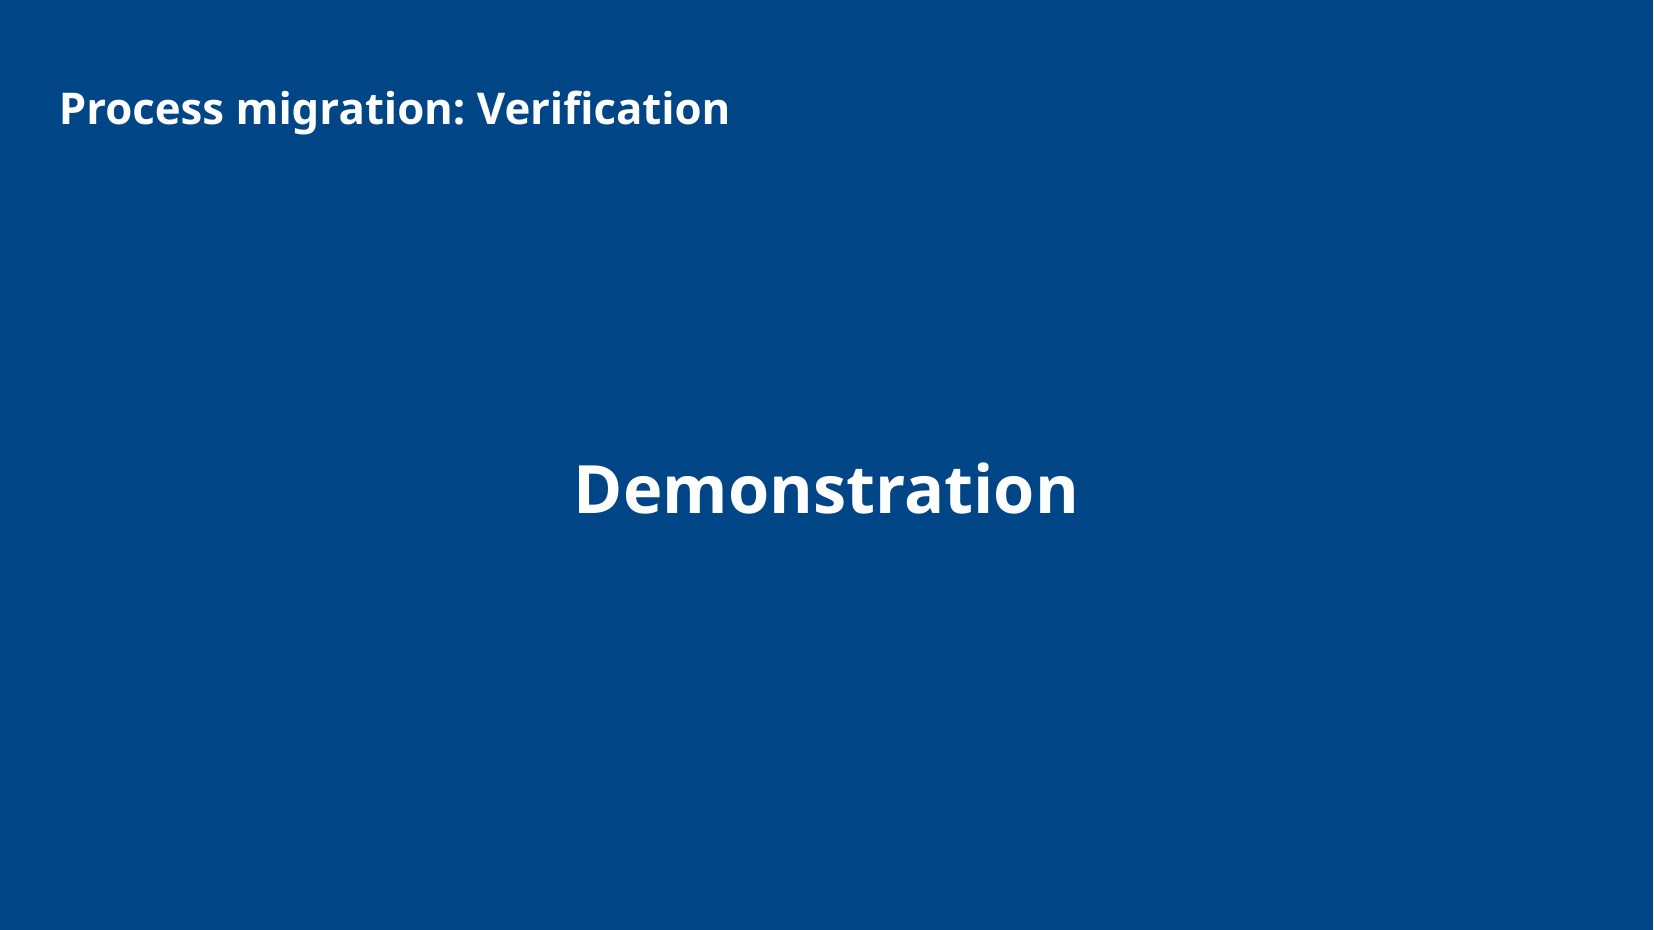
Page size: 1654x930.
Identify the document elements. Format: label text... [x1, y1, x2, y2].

list Demonstration [82, 217, 1571, 757]
title Process migration: Verification [58, 26, 1594, 138]
